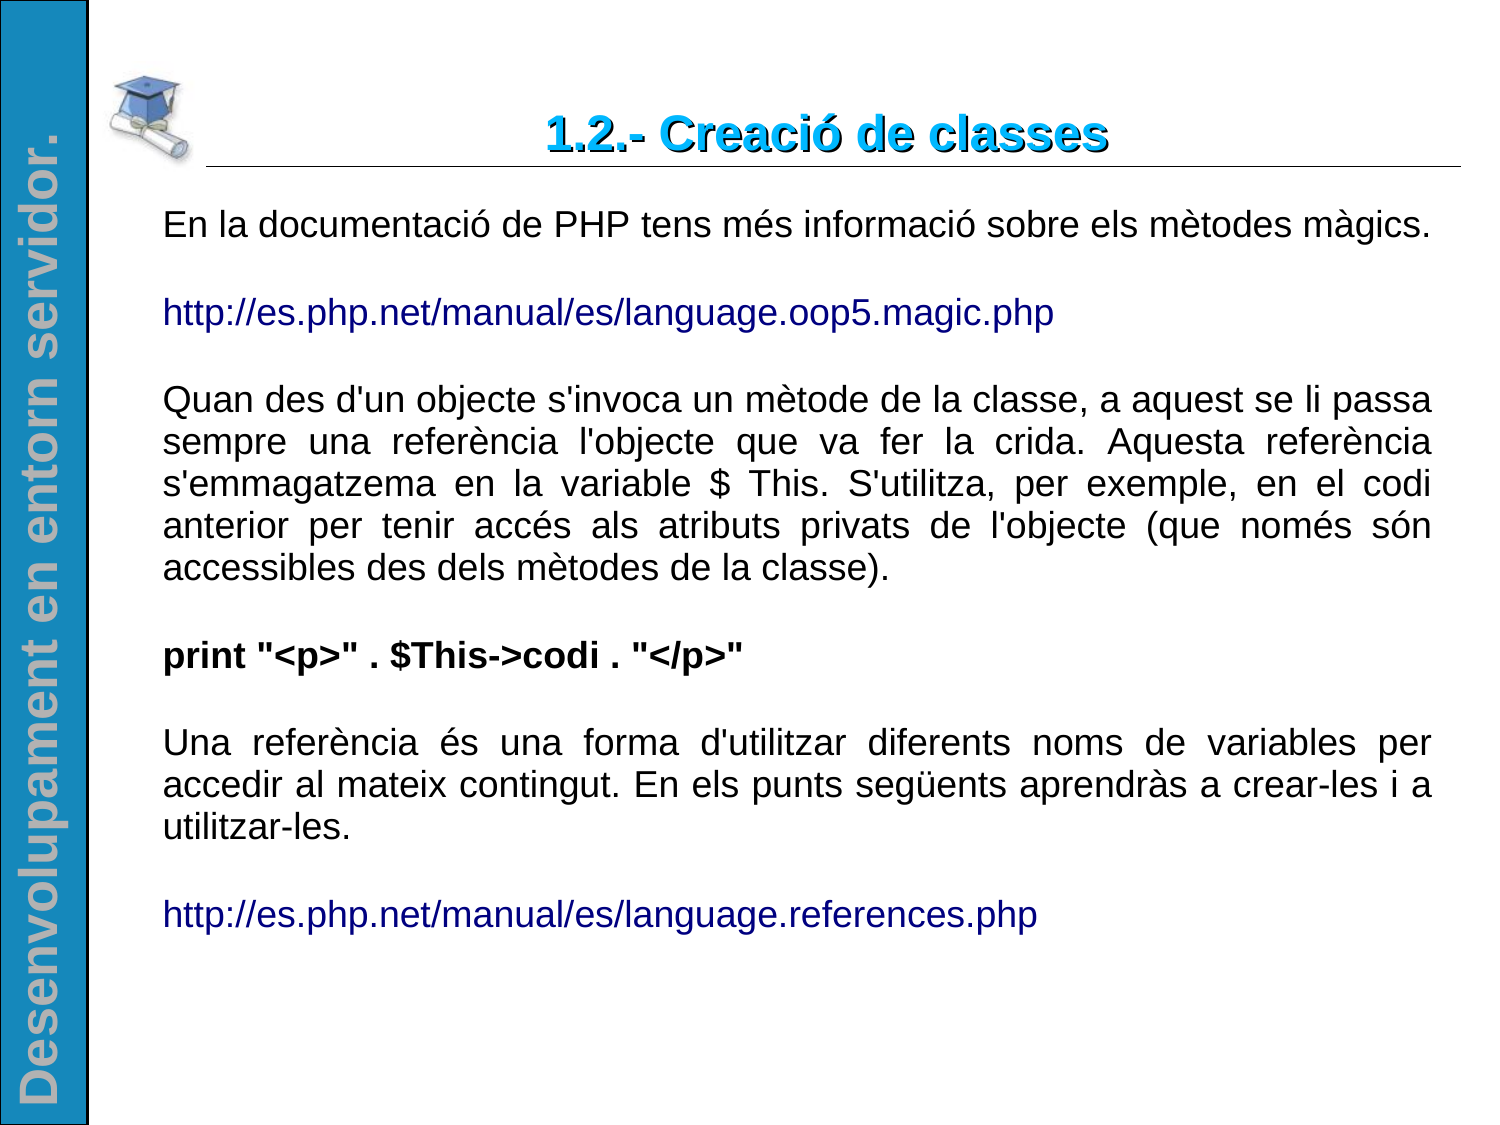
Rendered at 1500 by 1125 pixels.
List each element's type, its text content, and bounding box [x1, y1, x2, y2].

text_box En la documentació de PHP tens més informació sobre els mètodes màgics. http://es.php.net/manual/es/language.oop5.magic.php Quan des d'un objecte s'invoca un mètode de la classe, a aquest se li passa sempre una referència l'objecte que va fer la crida. Aquesta referència s'emmagatzema en la variable $ This. S'utilitza, per exemple, en el codi anterior per tenir accés als atributs privats de l'objecte (que només són accessibles des dels mètodes de la classe). print "<p>" . $This->codi . "</p>" Una referència és una forma d'utilitzar diferents noms de variables per accedir al mateix contingut. En els punts següents aprendràs a crear-les i a utilitzar-les. http://es.php.net/manual/es/language.references.php [147, 196, 1447, 1030]
picture [93, 61, 206, 174]
title 1.2.- Creació de classes [206, 88, 1447, 178]
